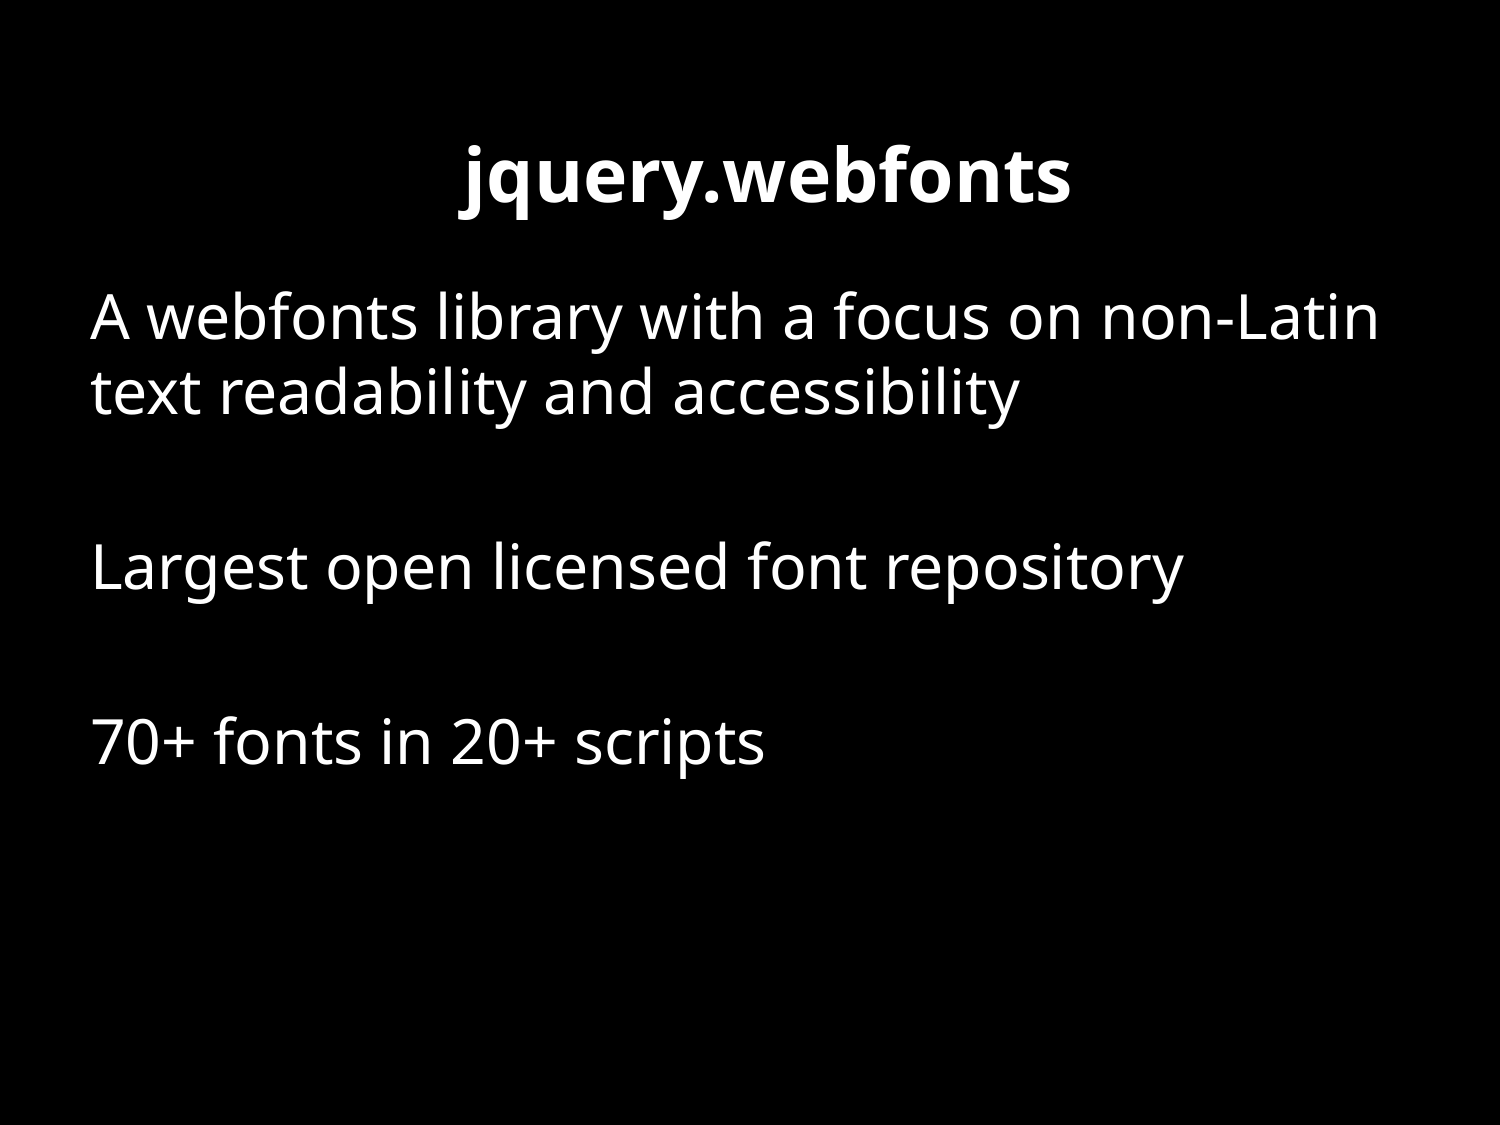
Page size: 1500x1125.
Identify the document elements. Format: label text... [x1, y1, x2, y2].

title jquery.webfonts [75, 45, 1425, 233]
list A webfonts library with a focus on non-Latin text readability and accessibility Largest open licensed font repository 70+ fonts in 20+ scripts [75, 262, 1425, 1078]
